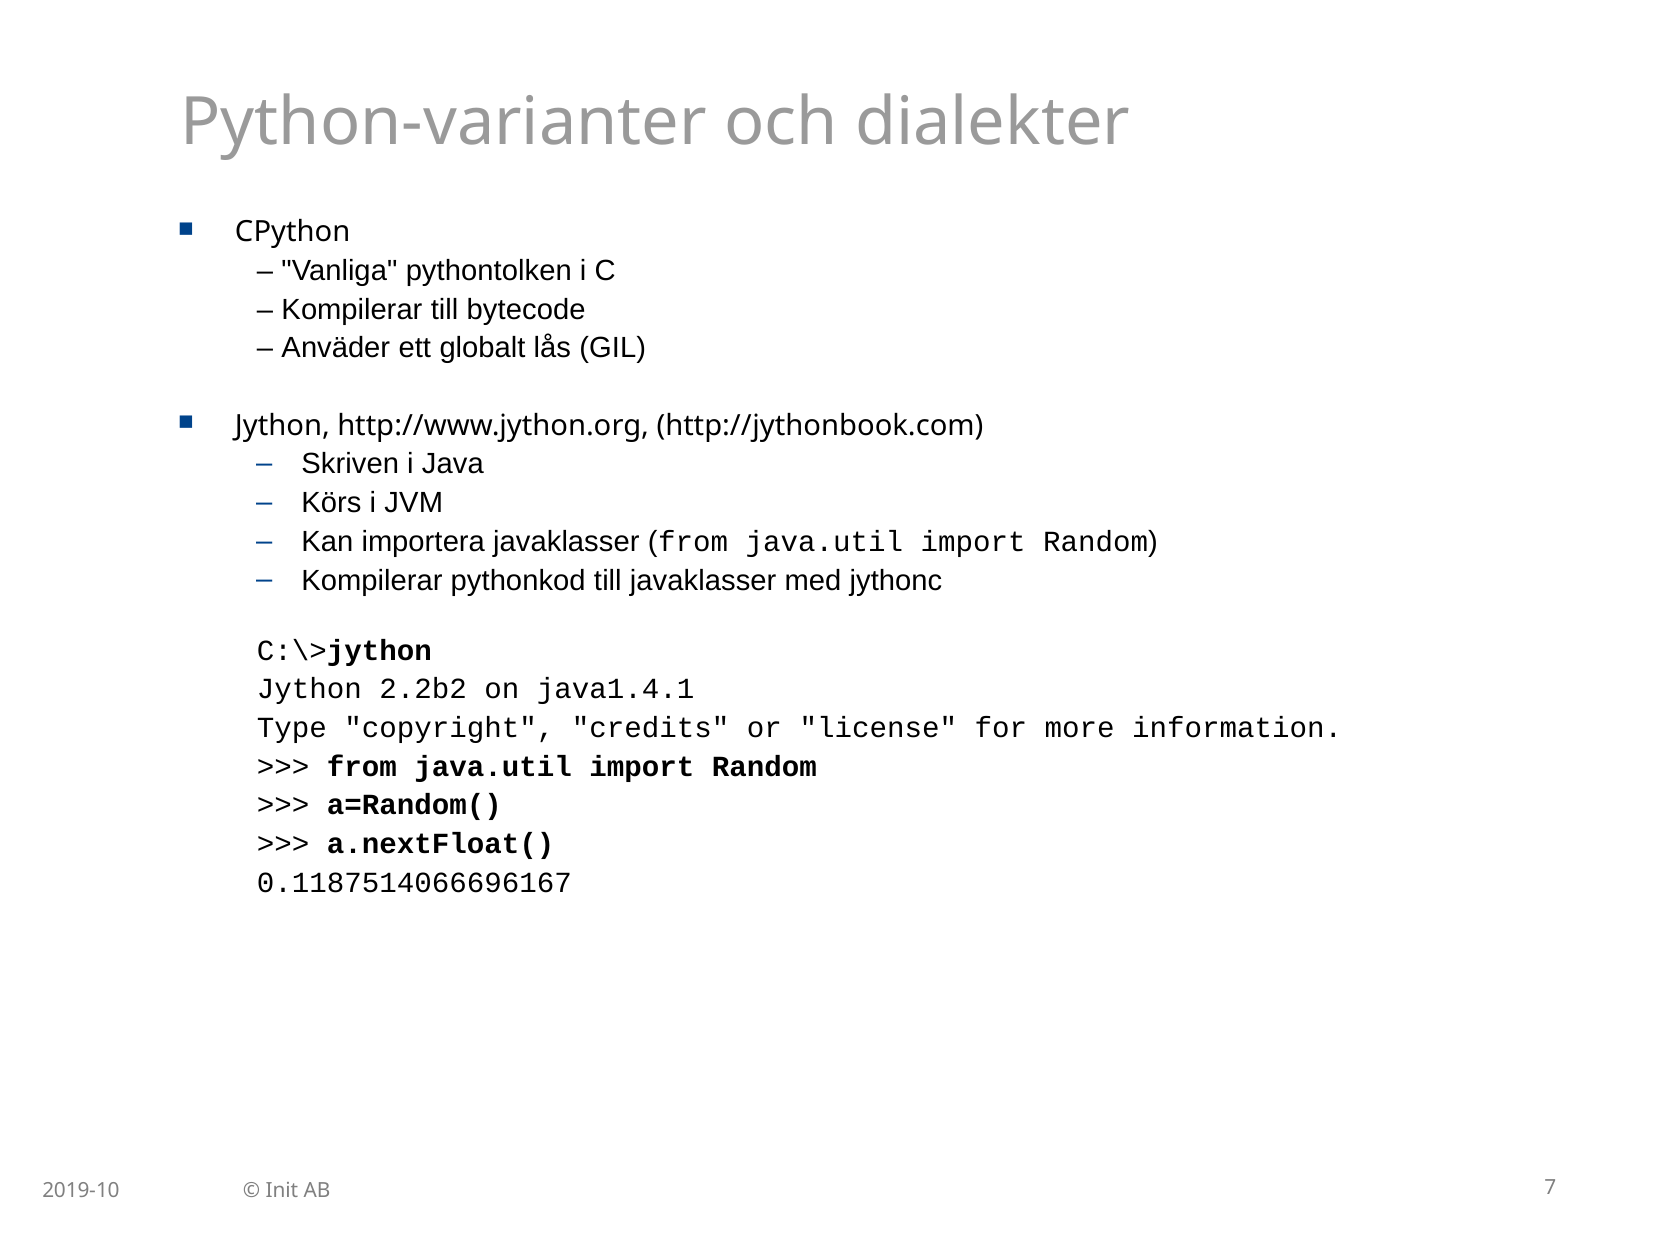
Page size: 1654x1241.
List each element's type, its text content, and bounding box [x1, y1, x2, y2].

text_box <nummer> [1488, 1143, 1571, 1210]
text_box © Init AB [192, 1143, 1461, 1210]
text_box CPython – "Vanliga" pythontolken i C – Kompilerar till bytecode – Anväder ett globalt lås (GIL) Jython, http://www.jython.org, (http://jythonbook.com) Skriven i Java Körs i JVM Kan importera javaklasser (from java.util import Random) Kompilerar pythonkod till javaklasser med jythonc C:\>jython Jython 2.2b2 on java1.4.1 Type "copyright", "credits" or "license" for more information. >>> from java.util import Random >>> a=Random() >>> a.nextFloat() 0.1187514066696167 [165, 209, 1489, 1106]
text_box Python-varianter och dialekter [165, 0, 1489, 166]
text_box 2019-10 [27, 1143, 166, 1210]
